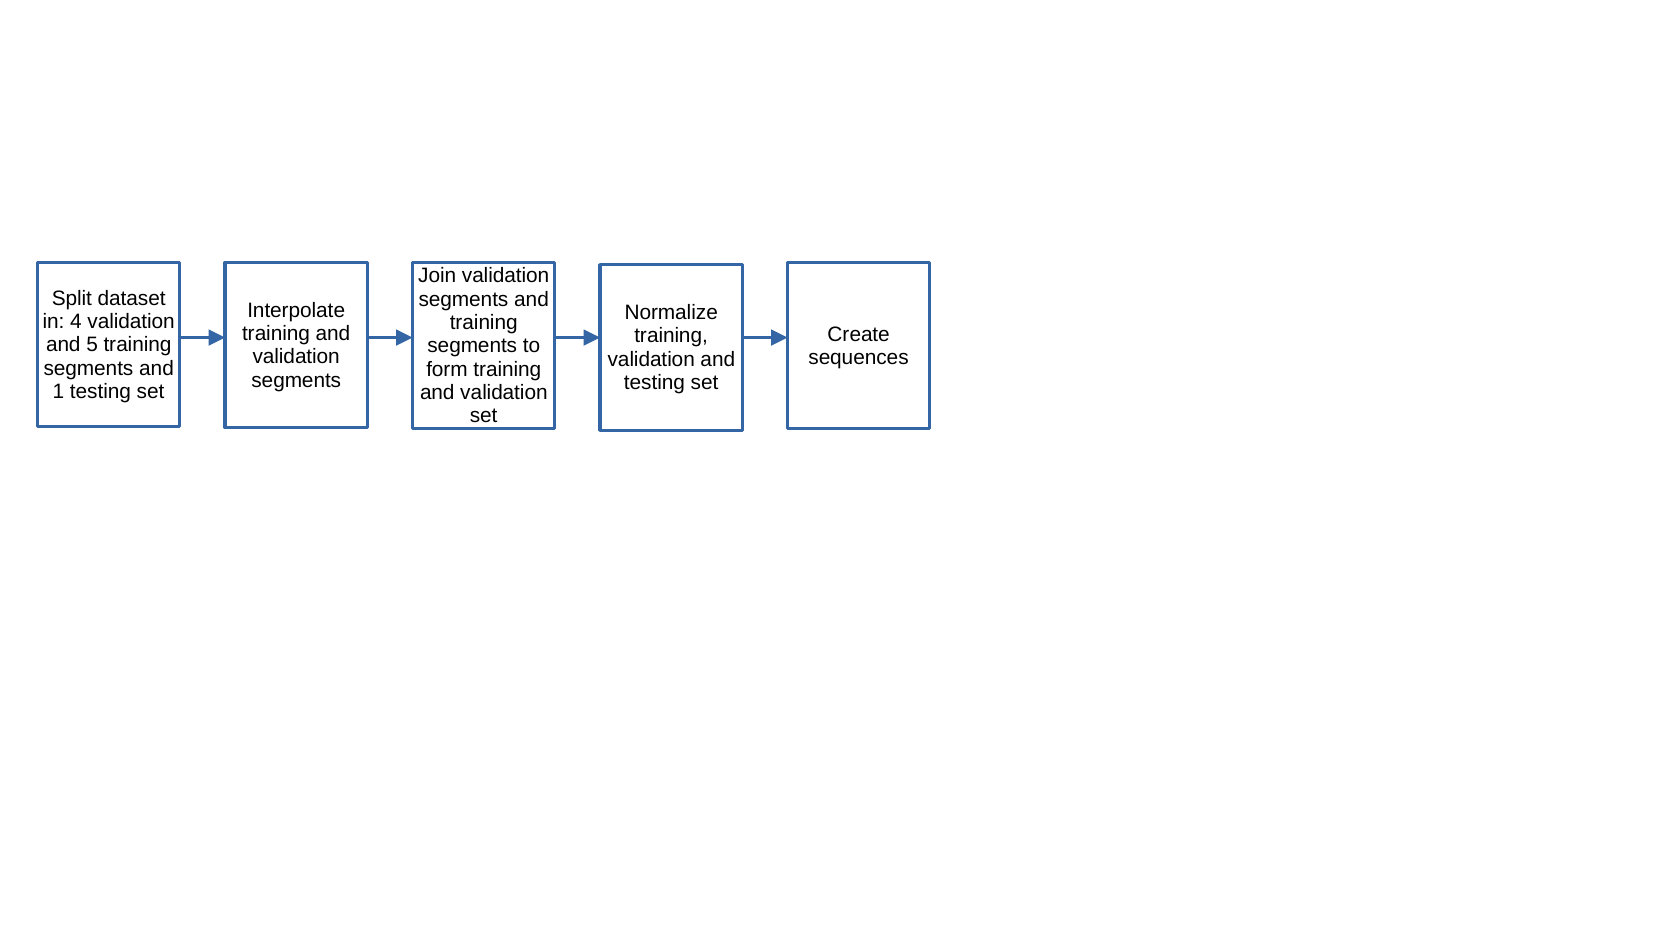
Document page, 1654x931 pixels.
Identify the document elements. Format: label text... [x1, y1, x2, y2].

text_box Normalize training, validation and testing set [600, 264, 743, 431]
text_box Join validation segments and training segments to form training and validation set [412, 262, 555, 429]
text_box Interpolate training and validation segments [225, 262, 368, 428]
text_box Create sequences [787, 262, 930, 429]
subtitle Split dataset in: 4 validation and 5 training segments and 1 testing set [37, 262, 180, 427]
